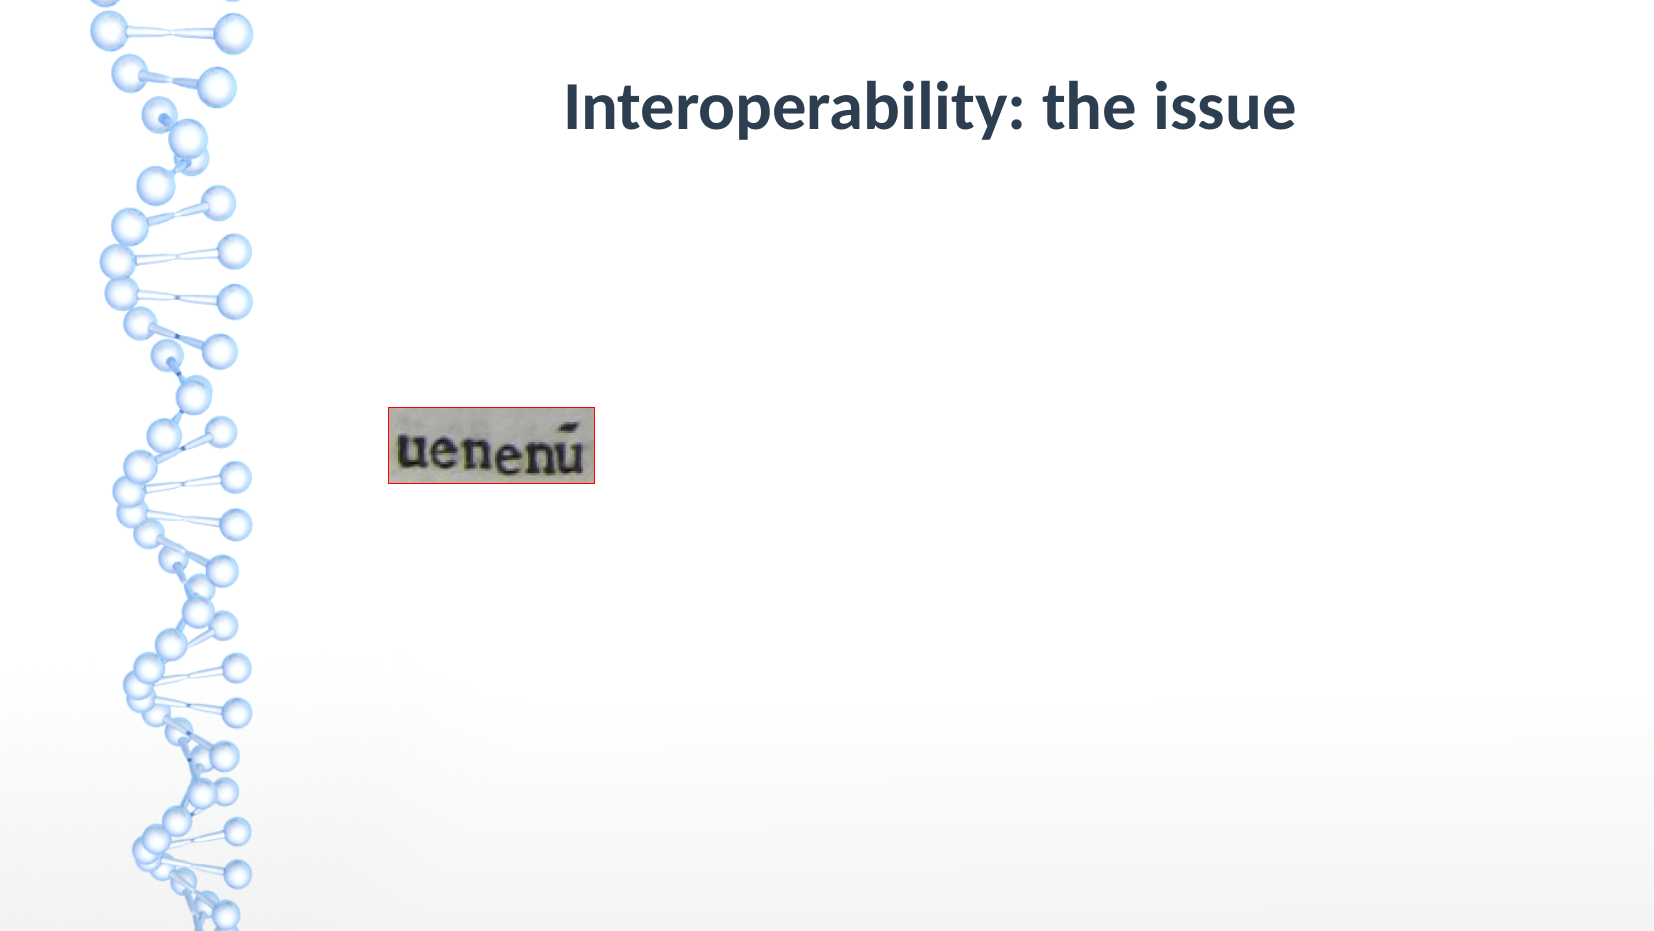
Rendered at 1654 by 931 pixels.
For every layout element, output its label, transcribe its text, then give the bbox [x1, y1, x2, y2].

title Interoperability: the issue [265, 35, 1595, 189]
picture [0, 0, 1654, 931]
